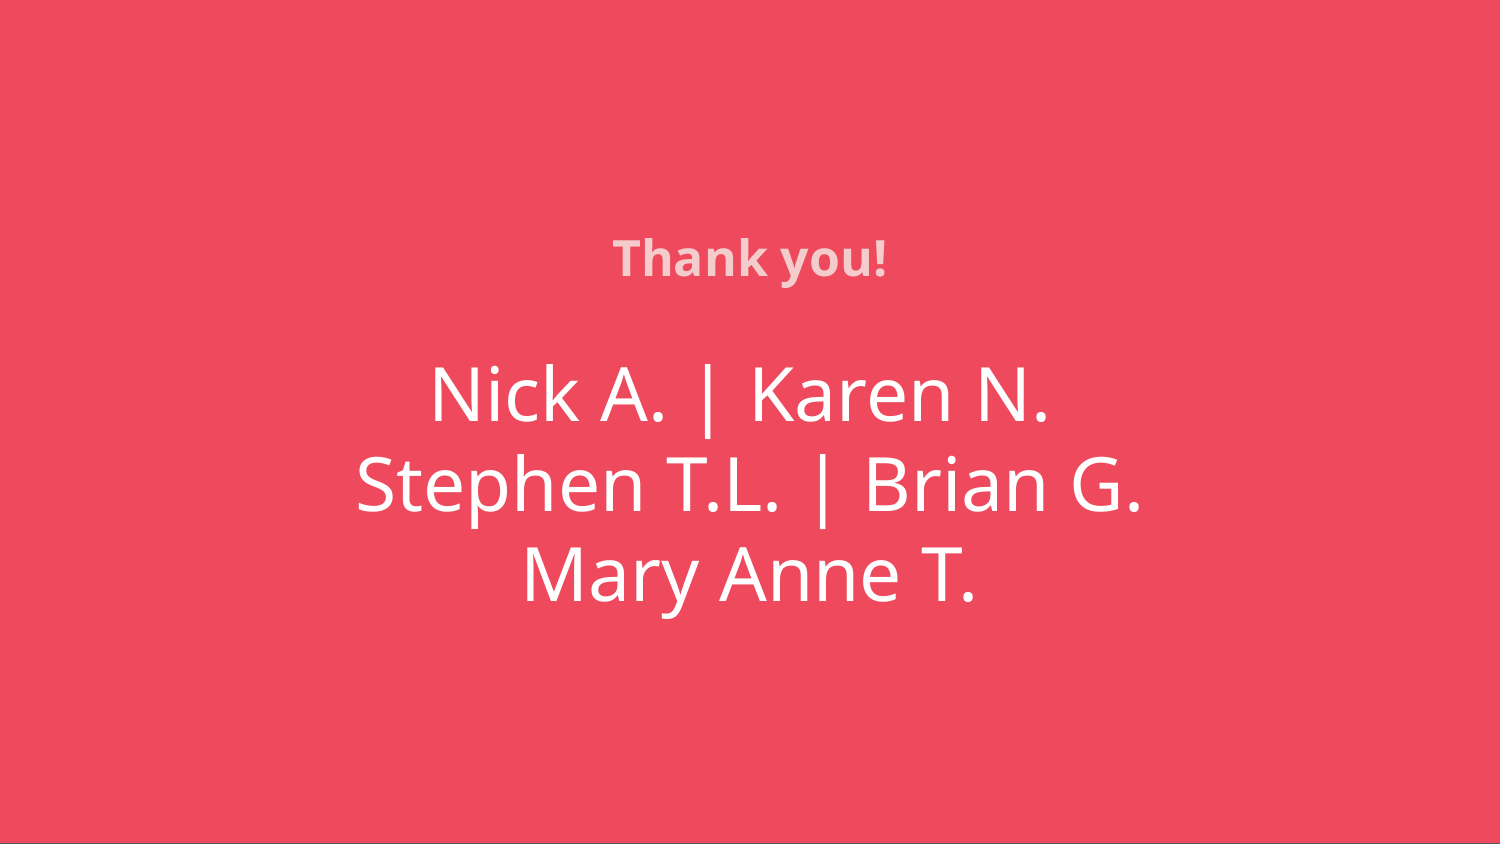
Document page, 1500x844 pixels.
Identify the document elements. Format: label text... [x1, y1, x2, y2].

title Thank you! Nick A. | Karen N. Stephen T.L. | Brian G. Mary Anne T. [51, 352, 1449, 491]
